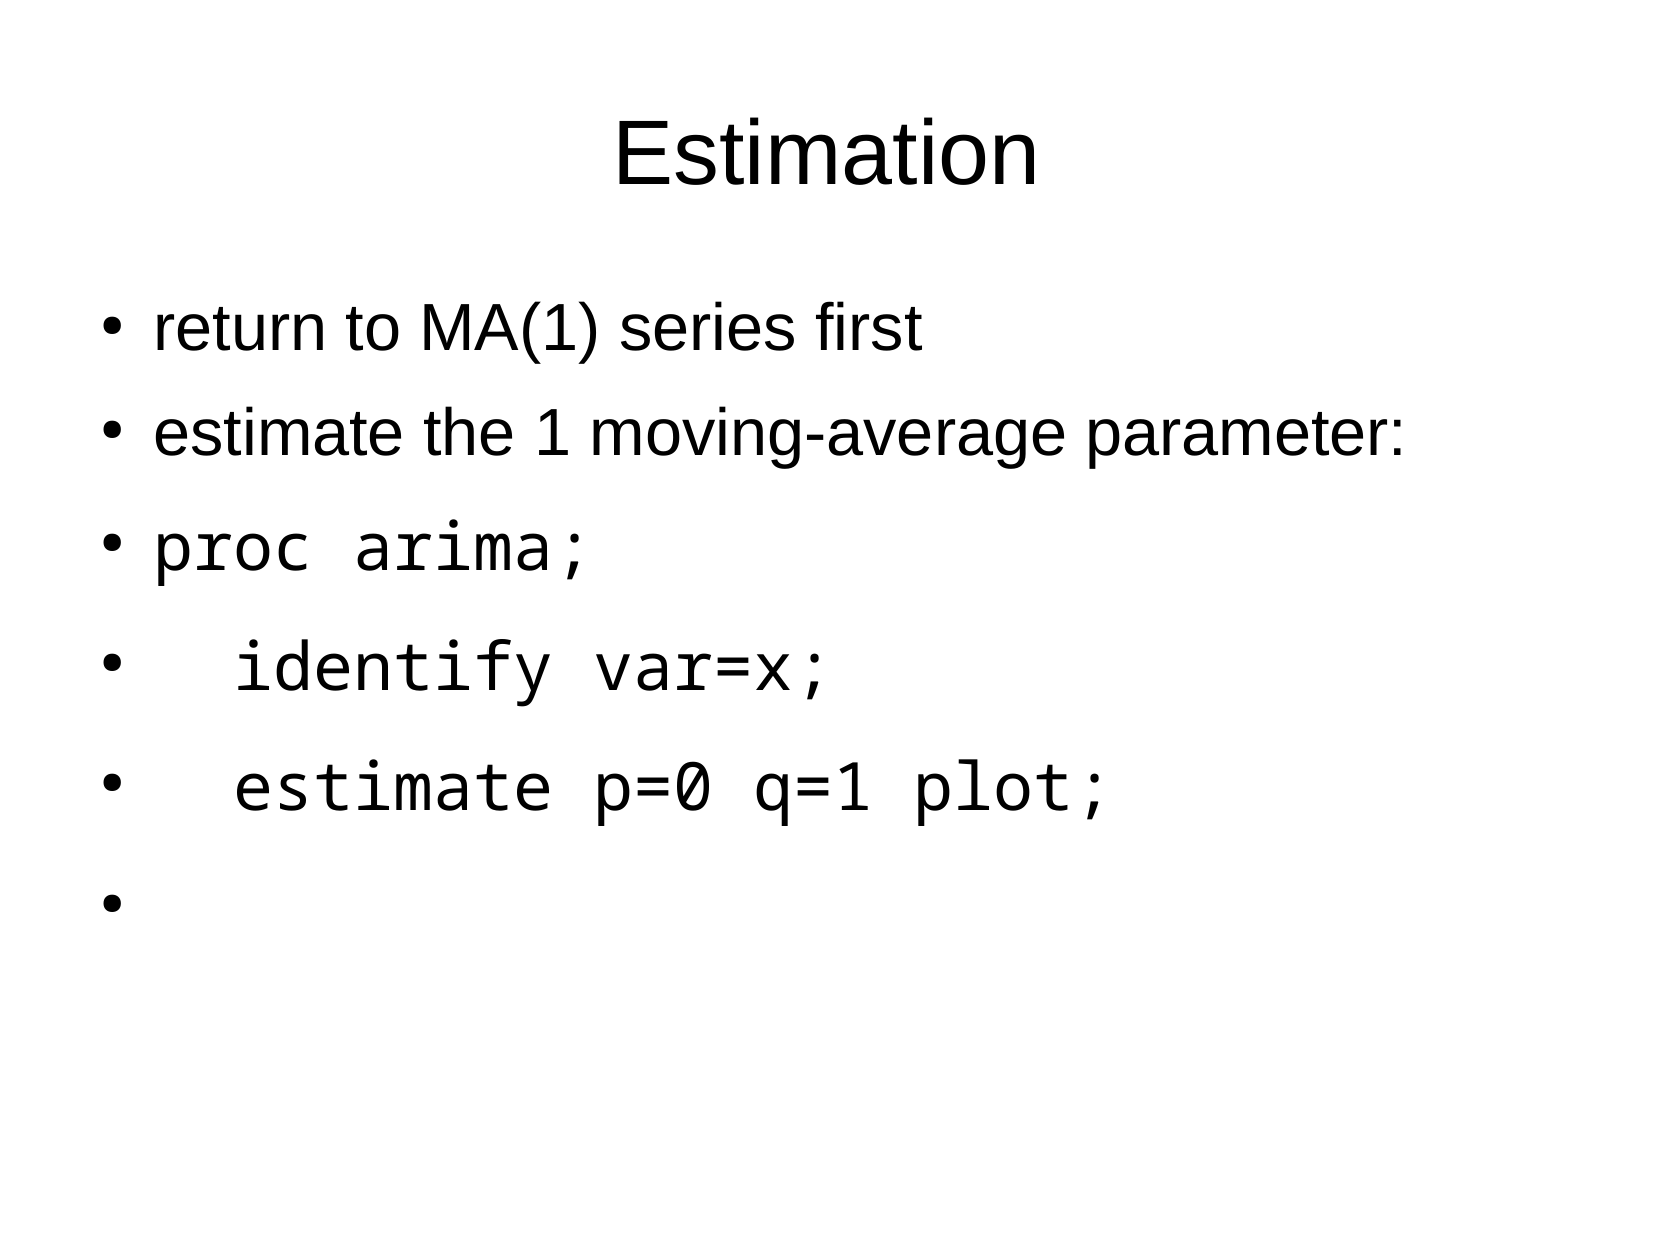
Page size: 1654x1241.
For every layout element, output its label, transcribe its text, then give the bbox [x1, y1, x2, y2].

title Estimation [82, 56, 1571, 250]
list return to MA(1) series first estimate the 1 moving-average parameter: proc arima; identify var=x; estimate p=0 q=1 plot; [82, 290, 1571, 1109]
